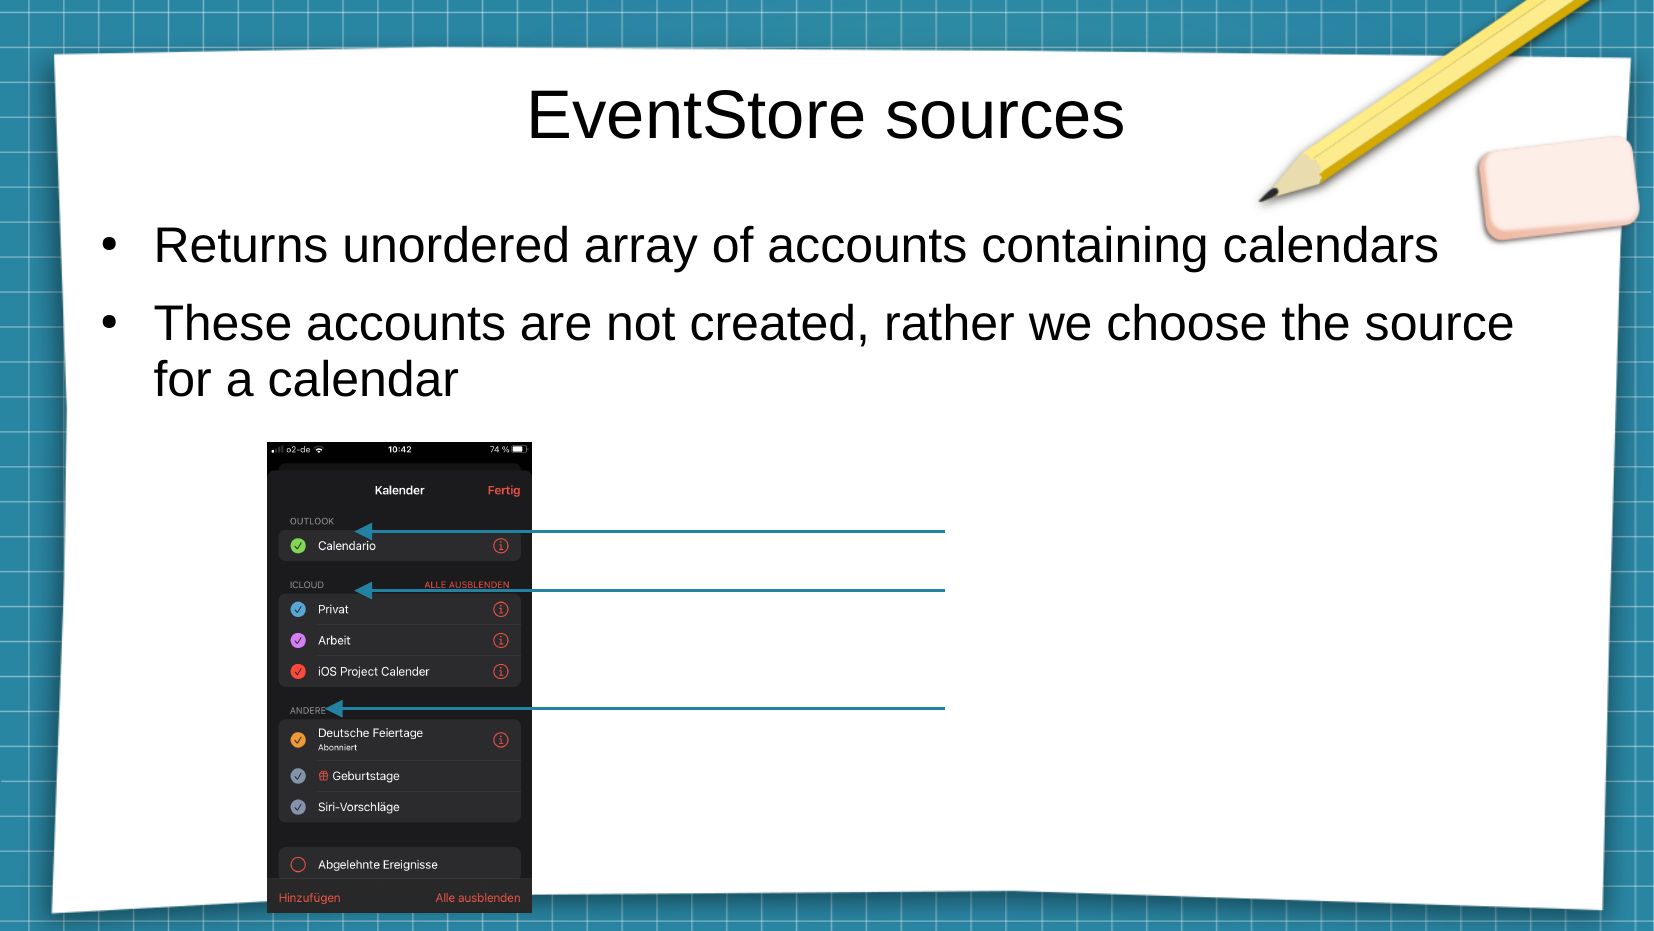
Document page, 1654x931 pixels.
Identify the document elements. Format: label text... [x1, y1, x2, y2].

title EventStore sources [82, 37, 1571, 193]
list Returns unordered array of accounts containing calendars These accounts are not created, rather we choose the source for a calendar [82, 217, 1571, 758]
picture [0, 0, 1654, 931]
